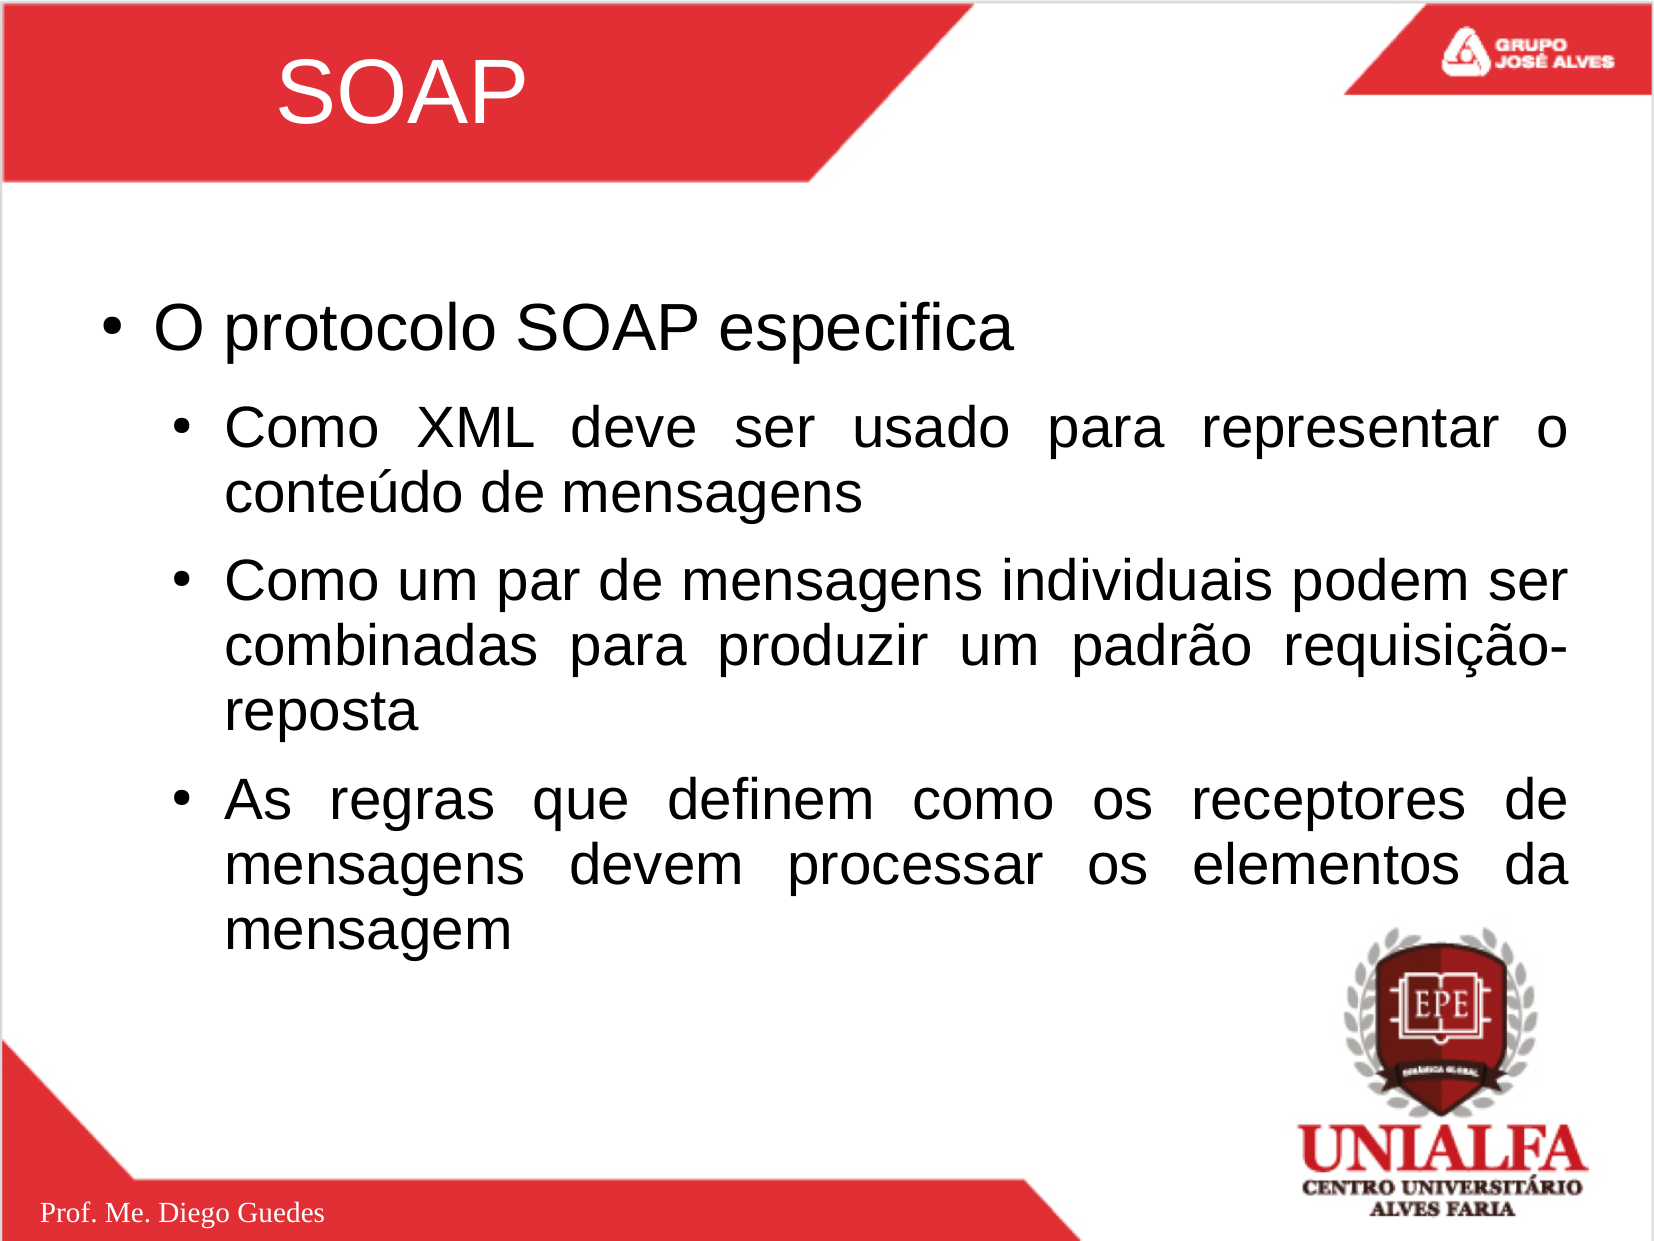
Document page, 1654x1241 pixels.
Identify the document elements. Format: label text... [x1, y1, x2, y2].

title SOAP [6, 11, 799, 174]
picture [0, 0, 1654, 1241]
list O protocolo SOAP especifica Como XML deve ser usado para representar o conteúdo de mensagens Como um par de mensagens individuais podem ser combinadas para produzir um padrão requisição-reposta As regras que definem como os receptores de mensagens devem processar os elementos da mensagem [82, 290, 1571, 1010]
